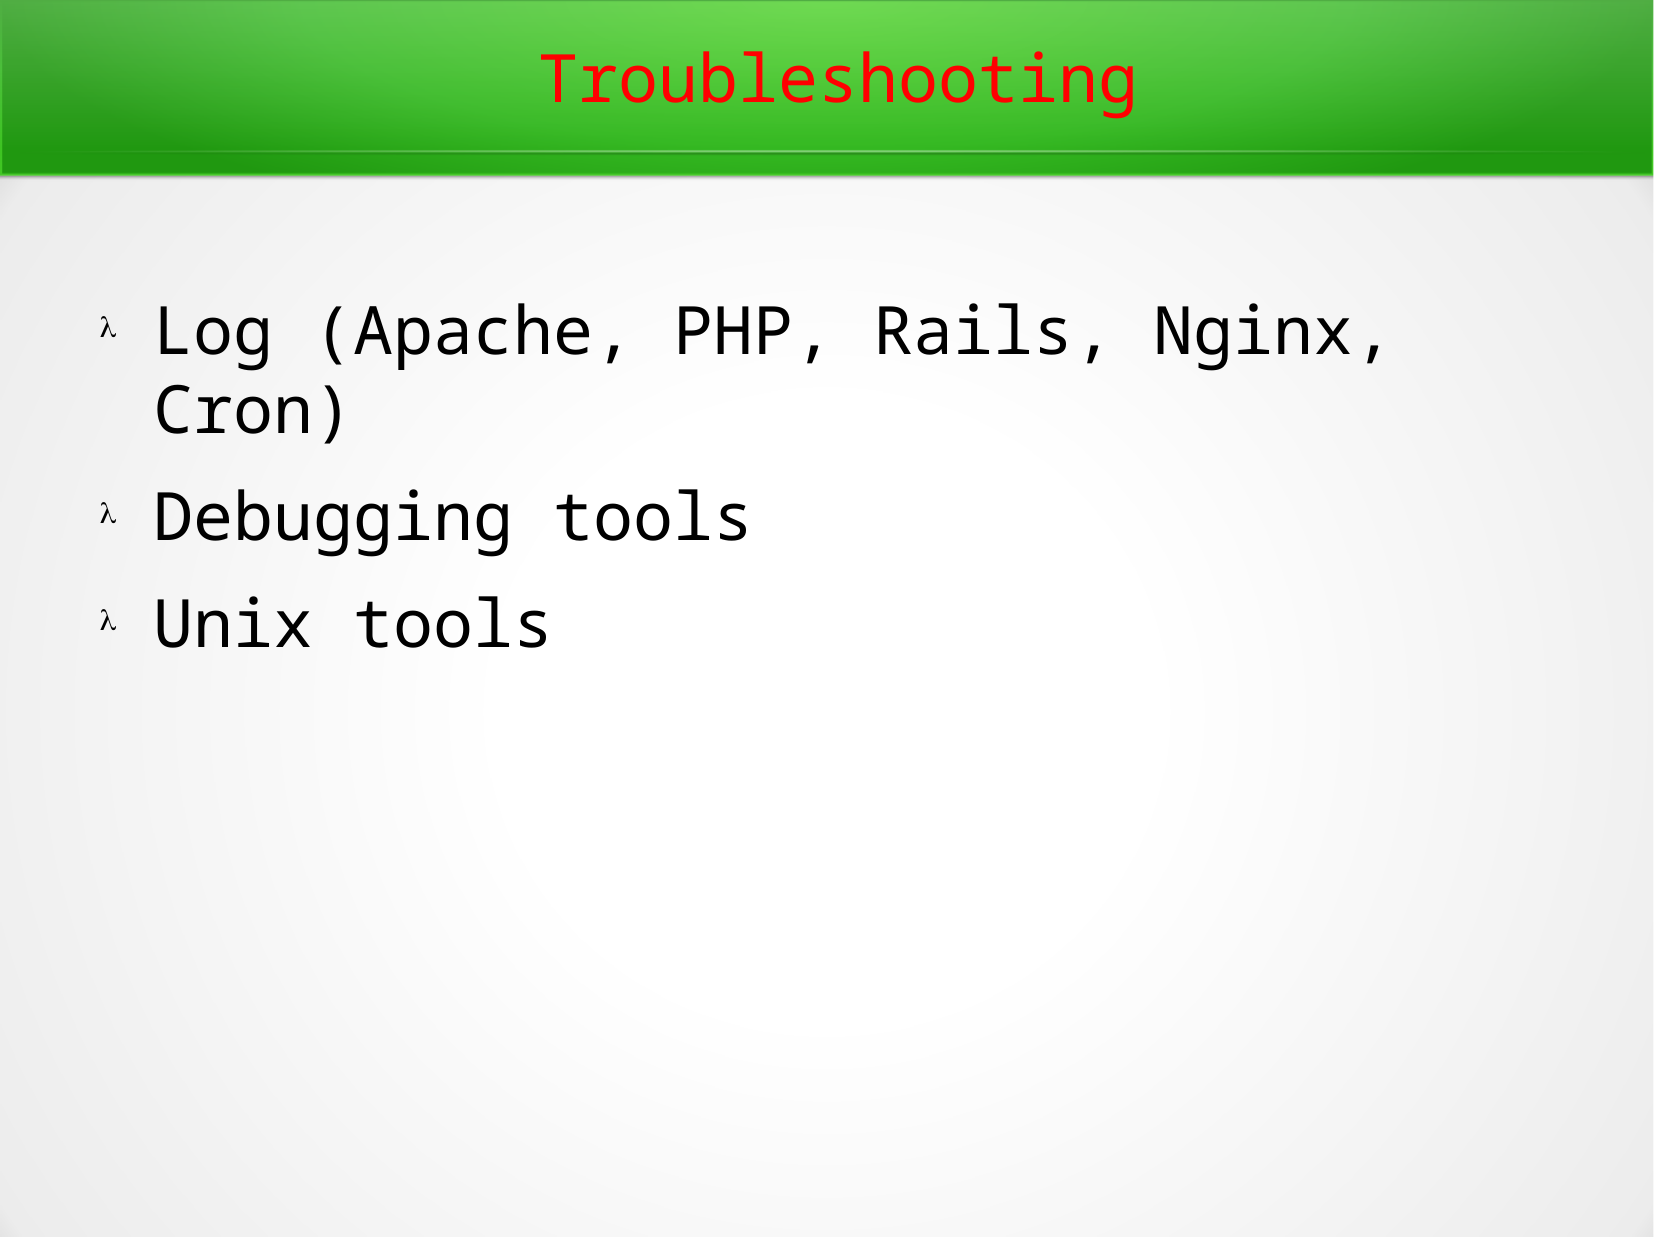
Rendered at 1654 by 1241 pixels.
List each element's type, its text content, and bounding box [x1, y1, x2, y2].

title Troubleshooting [94, 10, 1583, 147]
picture [0, 0, 1654, 1237]
list Log (Apache, PHP, Rails, Nginx, Cron) Debugging tools Unix tools [82, 290, 1571, 1109]
